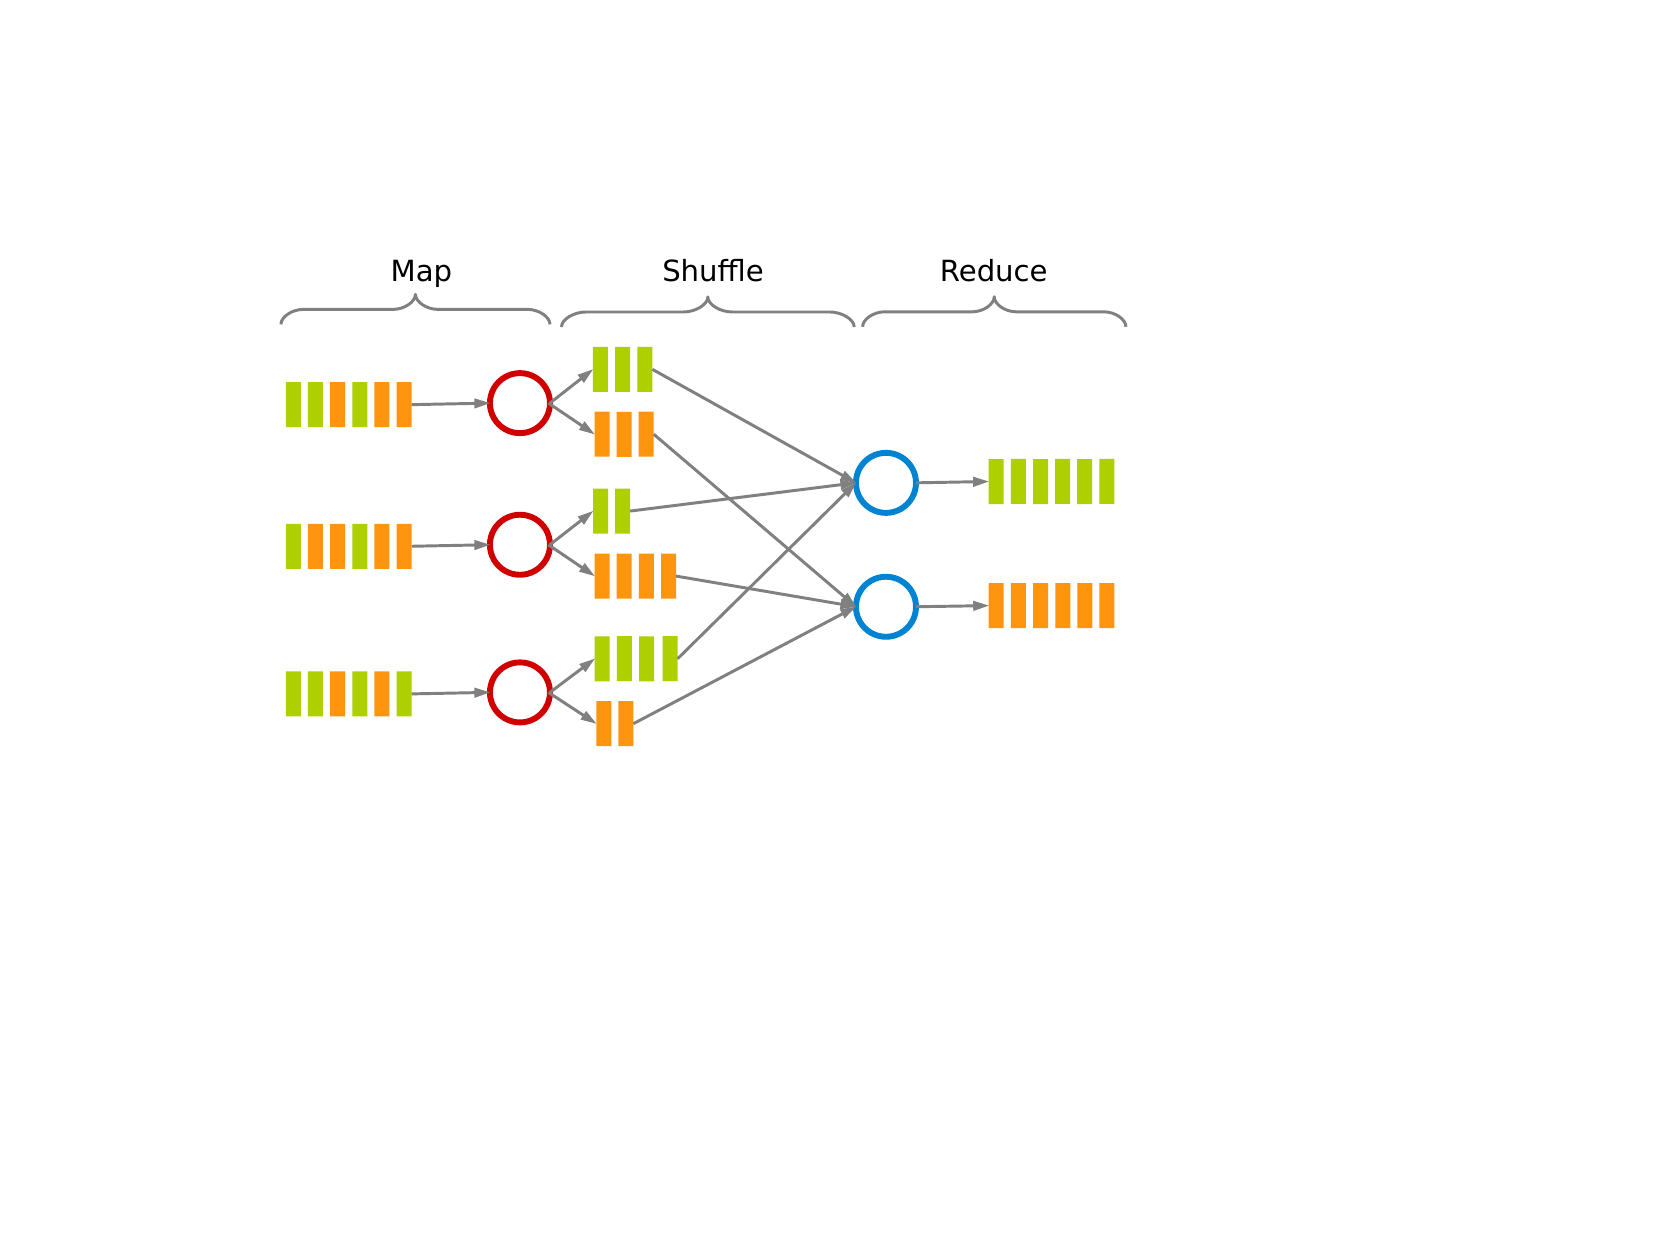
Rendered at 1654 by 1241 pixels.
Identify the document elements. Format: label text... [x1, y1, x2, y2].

text_box [307, 671, 323, 717]
text_box [1055, 458, 1071, 504]
text_box [1010, 583, 1026, 629]
text_box [593, 488, 609, 534]
text_box [1033, 459, 1049, 505]
text_box [661, 553, 677, 599]
text_box [330, 523, 346, 569]
text_box [637, 346, 653, 392]
text_box [1077, 583, 1093, 629]
text_box [594, 636, 610, 682]
text_box [307, 382, 323, 428]
text_box [615, 346, 631, 392]
text_box [618, 701, 634, 747]
text_box [285, 523, 301, 569]
text_box [662, 636, 678, 682]
text_box Map [375, 246, 511, 296]
text_box [285, 382, 301, 428]
text_box [330, 382, 346, 428]
text_box [374, 382, 390, 428]
text_box [1033, 583, 1049, 629]
text_box [1077, 459, 1093, 505]
text_box Reduce [925, 246, 1075, 296]
text_box [988, 459, 1004, 505]
text_box [285, 671, 301, 717]
text_box [374, 671, 390, 717]
text_box [594, 411, 610, 457]
text_box [594, 553, 610, 599]
text_box [352, 523, 368, 569]
text_box [330, 671, 346, 717]
text_box [352, 671, 368, 717]
text_box [374, 523, 390, 569]
text_box [592, 346, 608, 392]
text_box [616, 636, 632, 682]
text_box [638, 411, 654, 457]
text_box [1010, 458, 1026, 504]
text_box Shuffle [647, 246, 783, 296]
text_box [396, 671, 412, 717]
text_box [615, 488, 631, 534]
text_box [639, 636, 655, 682]
text_box [352, 382, 368, 428]
text_box [396, 523, 412, 569]
text_box [307, 523, 323, 569]
text_box [616, 411, 632, 457]
text_box [596, 701, 612, 747]
text_box [396, 382, 412, 428]
text_box [988, 583, 1004, 629]
text_box [1099, 583, 1115, 629]
text_box [1099, 458, 1115, 504]
text_box [1055, 583, 1071, 629]
text_box [616, 553, 632, 599]
text_box [638, 553, 654, 599]
